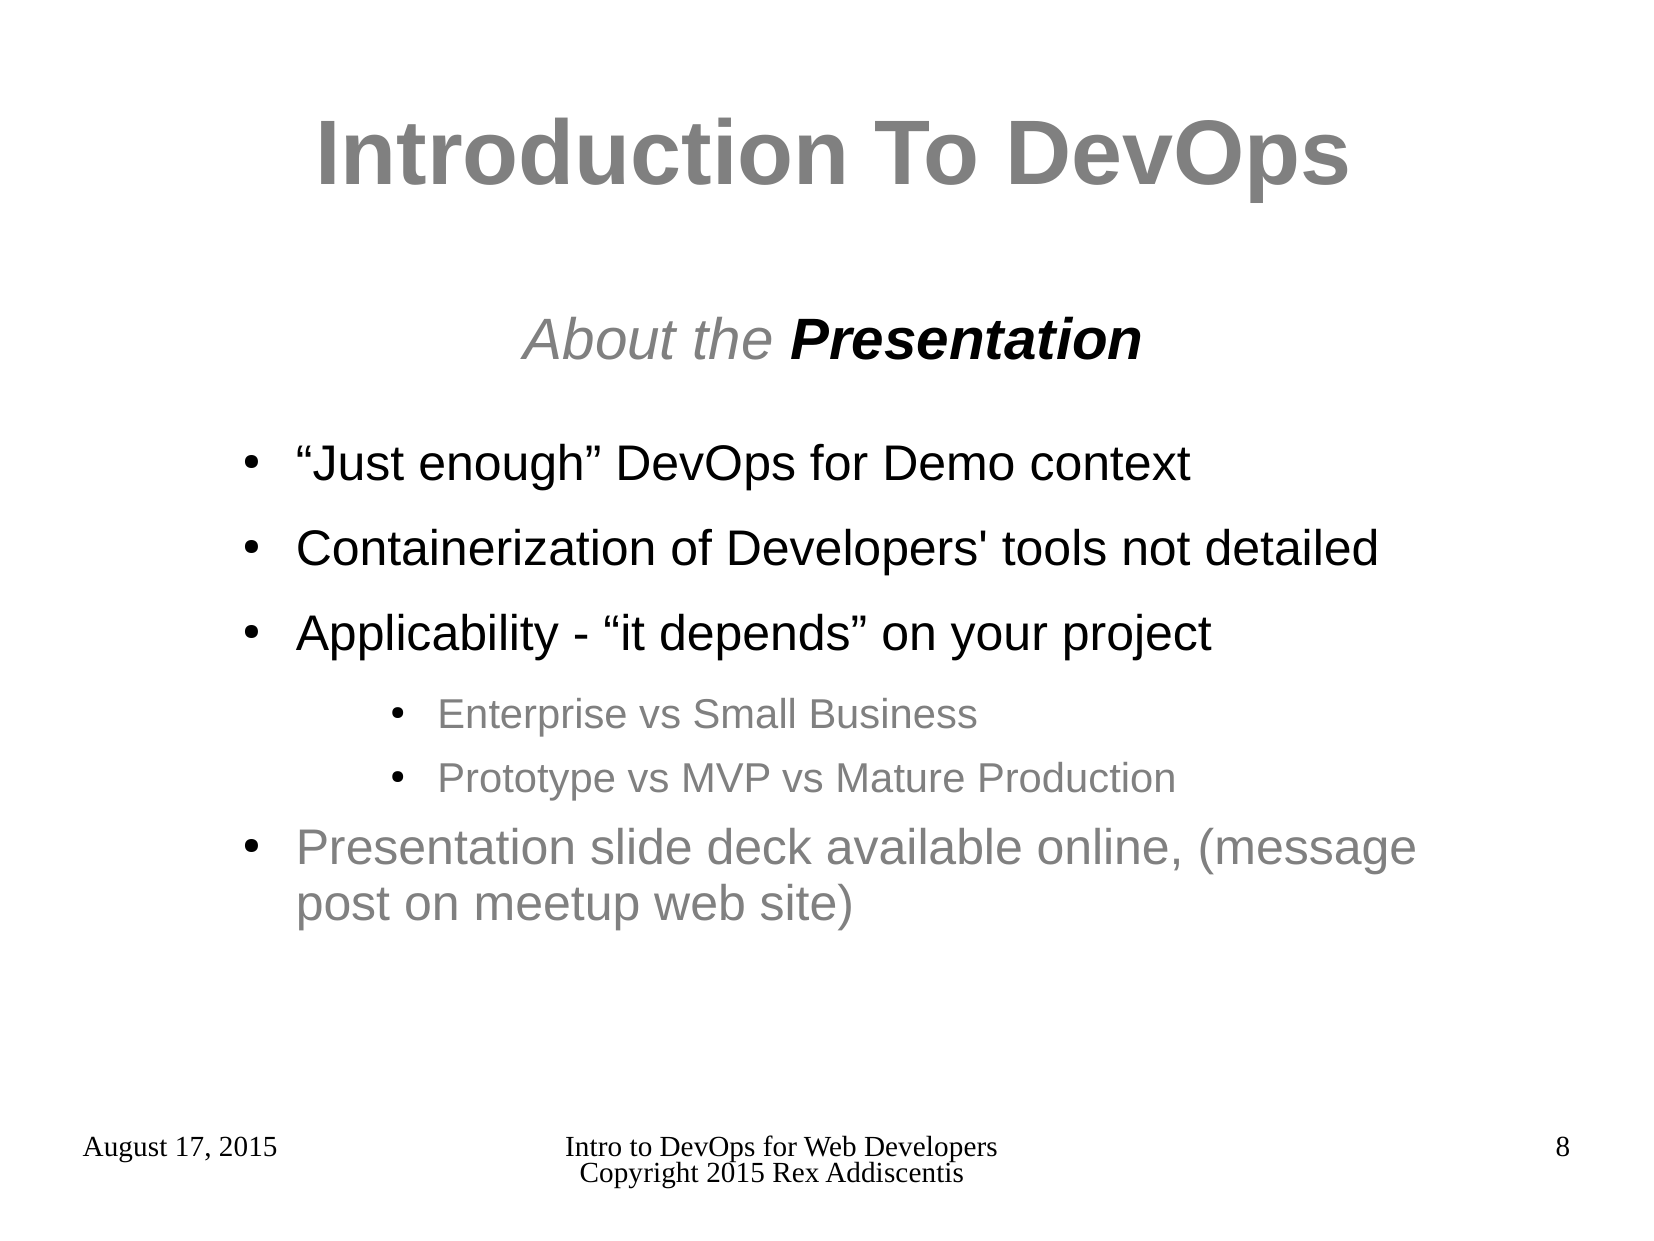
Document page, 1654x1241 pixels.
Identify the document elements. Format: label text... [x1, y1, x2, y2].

title Introduction To DevOps About the Presentation [90, 97, 1578, 376]
list “Just enough” DevOps for Demo context Containerization of Developers' tools not detailed Applicability - “it depends” on your project Enterprise vs Small Business Prototype vs MVP vs Mature Production Presentation slide deck available online, (message post on meetup web site) [225, 435, 1471, 1021]
